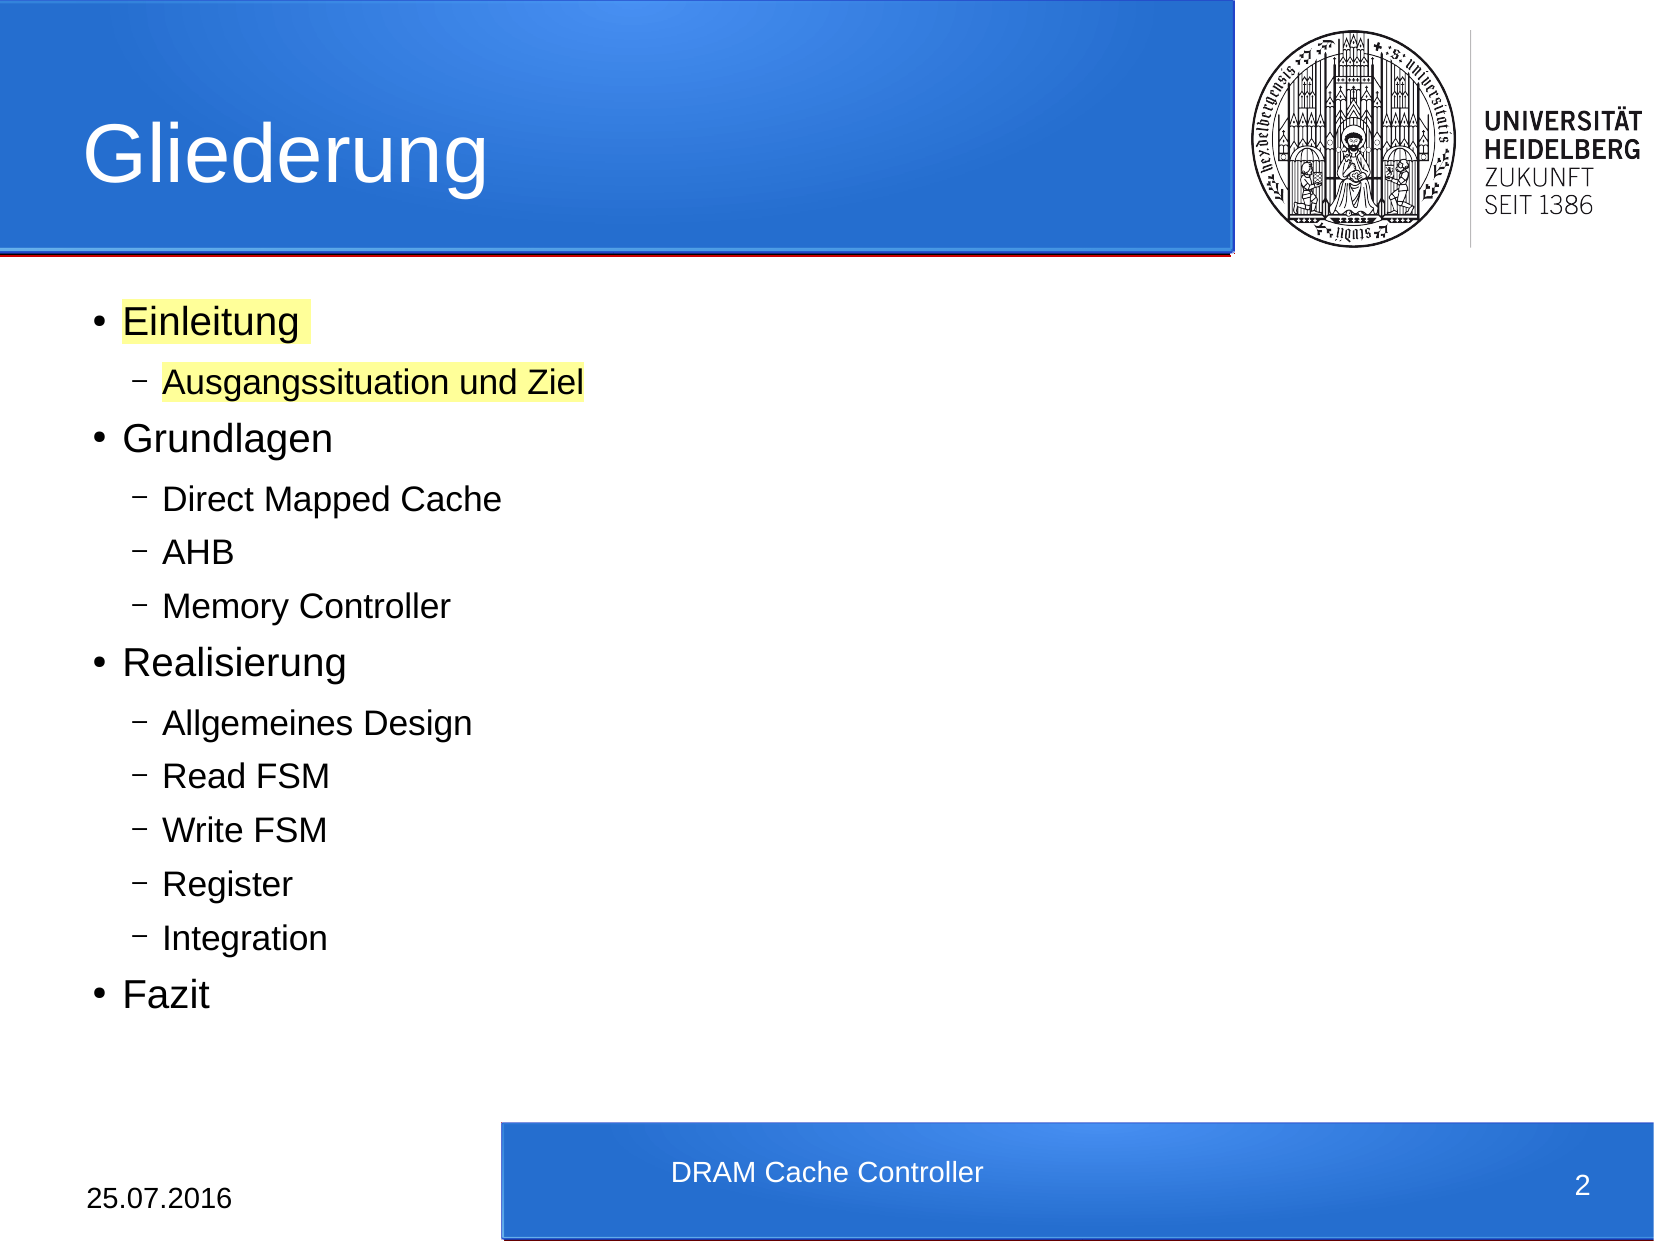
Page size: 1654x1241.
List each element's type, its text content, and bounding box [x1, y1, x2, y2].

list Einleitung Ausgangssituation und Ziel Grundlagen Direct Mapped Cache AHB Memory Controller Realisierung Allgemeines Design Read FSM Write FSM Register Integration Fazit [82, 299, 1571, 1019]
title Gliederung [82, 94, 1264, 213]
picture [496, 1121, 1654, 1241]
picture [1251, 30, 1642, 248]
picture [0, 0, 1238, 262]
